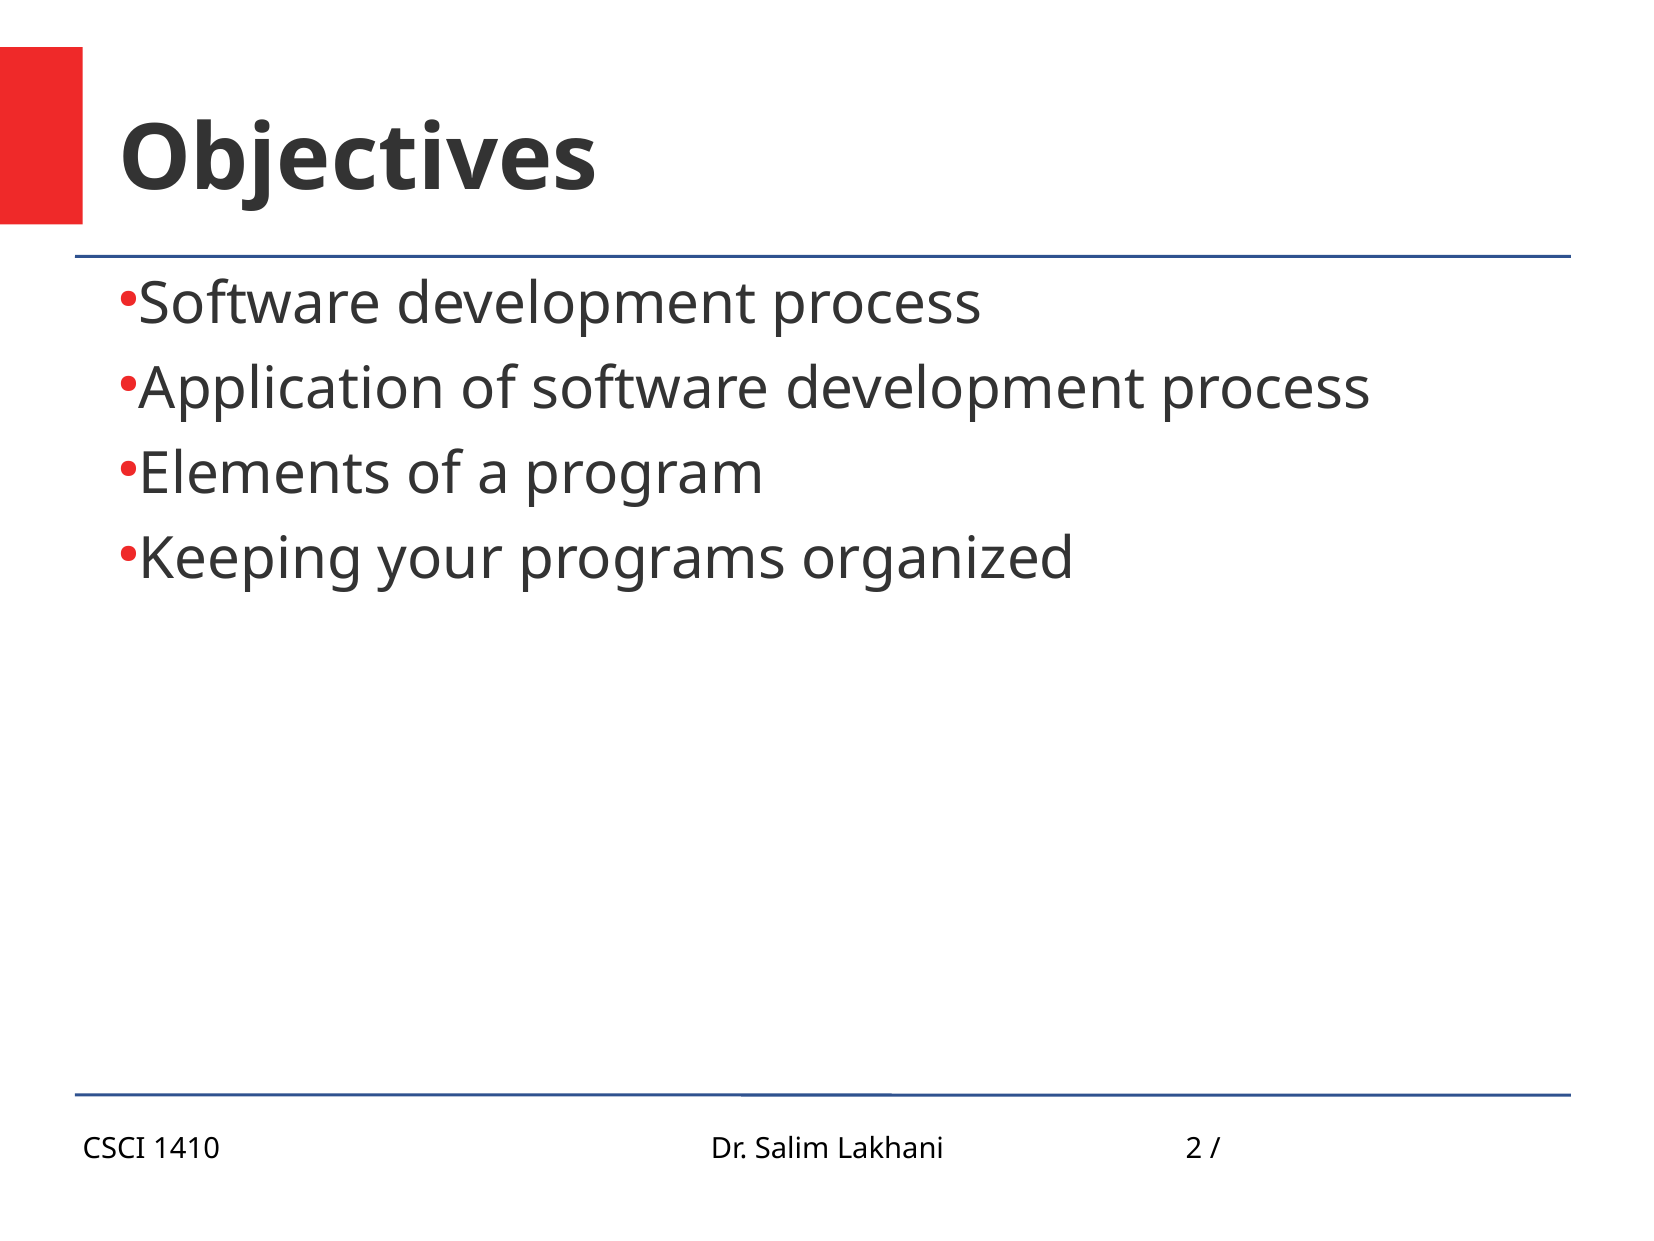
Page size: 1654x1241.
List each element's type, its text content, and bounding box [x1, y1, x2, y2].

list Software development process Application of software development process Elements of a program Keeping your programs organized [118, 265, 1536, 1081]
title Objectives [118, 49, 1571, 257]
text_box Dr. Salim Lakhani [565, 1129, 1090, 1216]
text_box / [1185, 1129, 1571, 1216]
text_box CSCI 1410 [82, 1129, 468, 1216]
